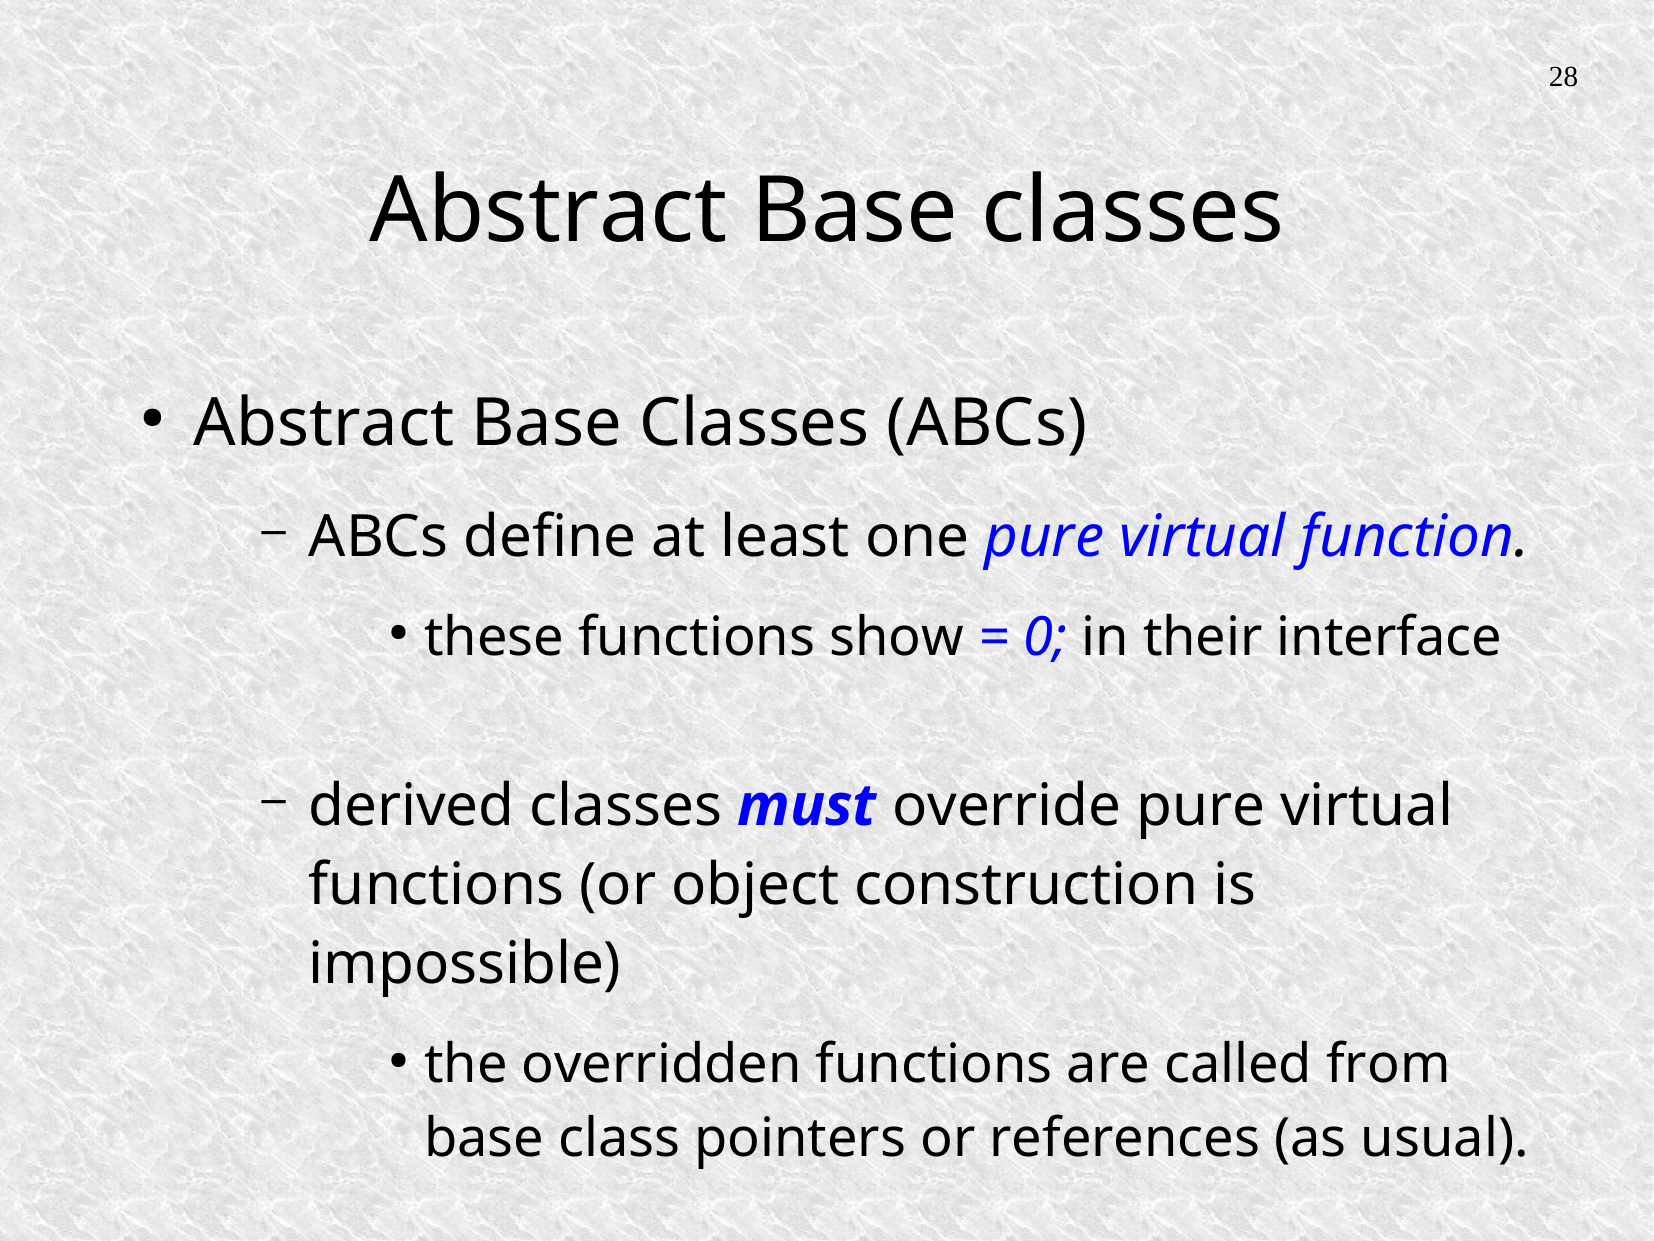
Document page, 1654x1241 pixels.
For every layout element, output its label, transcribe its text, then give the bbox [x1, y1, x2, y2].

picture [0, 0, 1654, 1241]
list Abstract Base Classes (ABCs) ABCs define at least one pure virtual function. these functions show = 0; in their interface derived classes must override pure virtual functions (or object construction is impossible) the overridden functions are called from base class pointers or references (as usual). [122, 374, 1535, 1049]
title Abstract Base classes [121, 102, 1534, 311]
